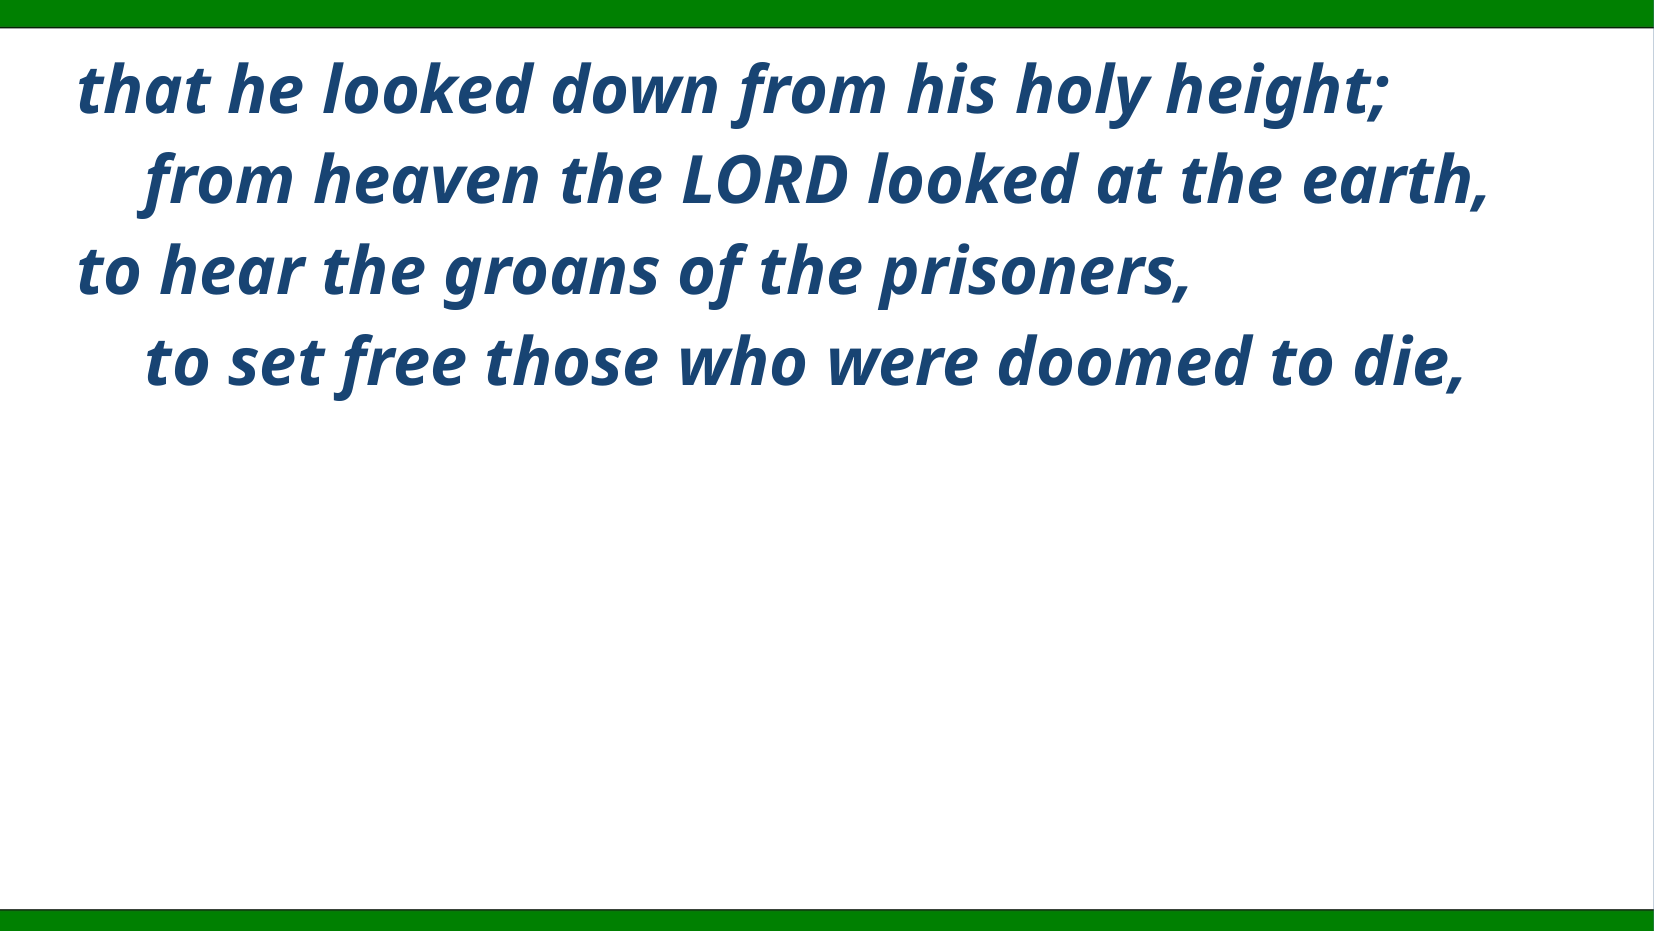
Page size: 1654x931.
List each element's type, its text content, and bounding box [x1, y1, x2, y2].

picture [0, 0, 1654, 931]
text_box that he looked down from his holy height; from heaven the Lord looked at the earth, to hear the groans of the prisoners, to set free those who were doomed to die, [61, 34, 1592, 405]
